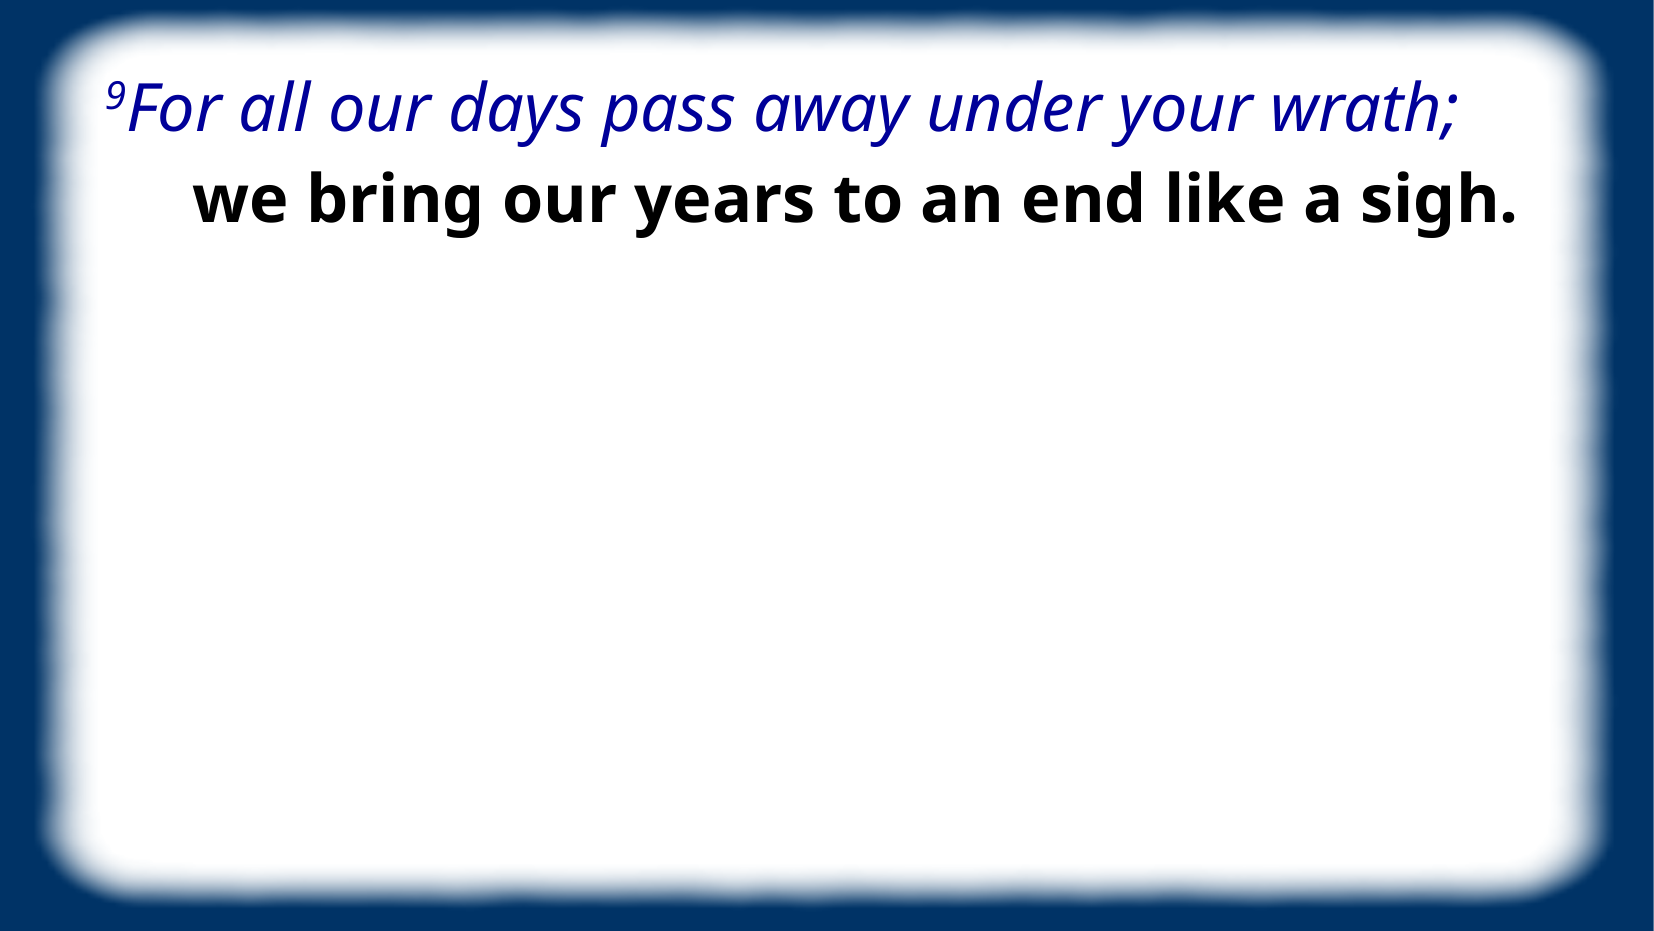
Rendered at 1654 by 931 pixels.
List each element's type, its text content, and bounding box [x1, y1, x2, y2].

text_box 9For all our days pass away under your wrath; we bring our years to an end like a sigh. [90, 52, 1561, 271]
picture [0, 0, 1654, 931]
